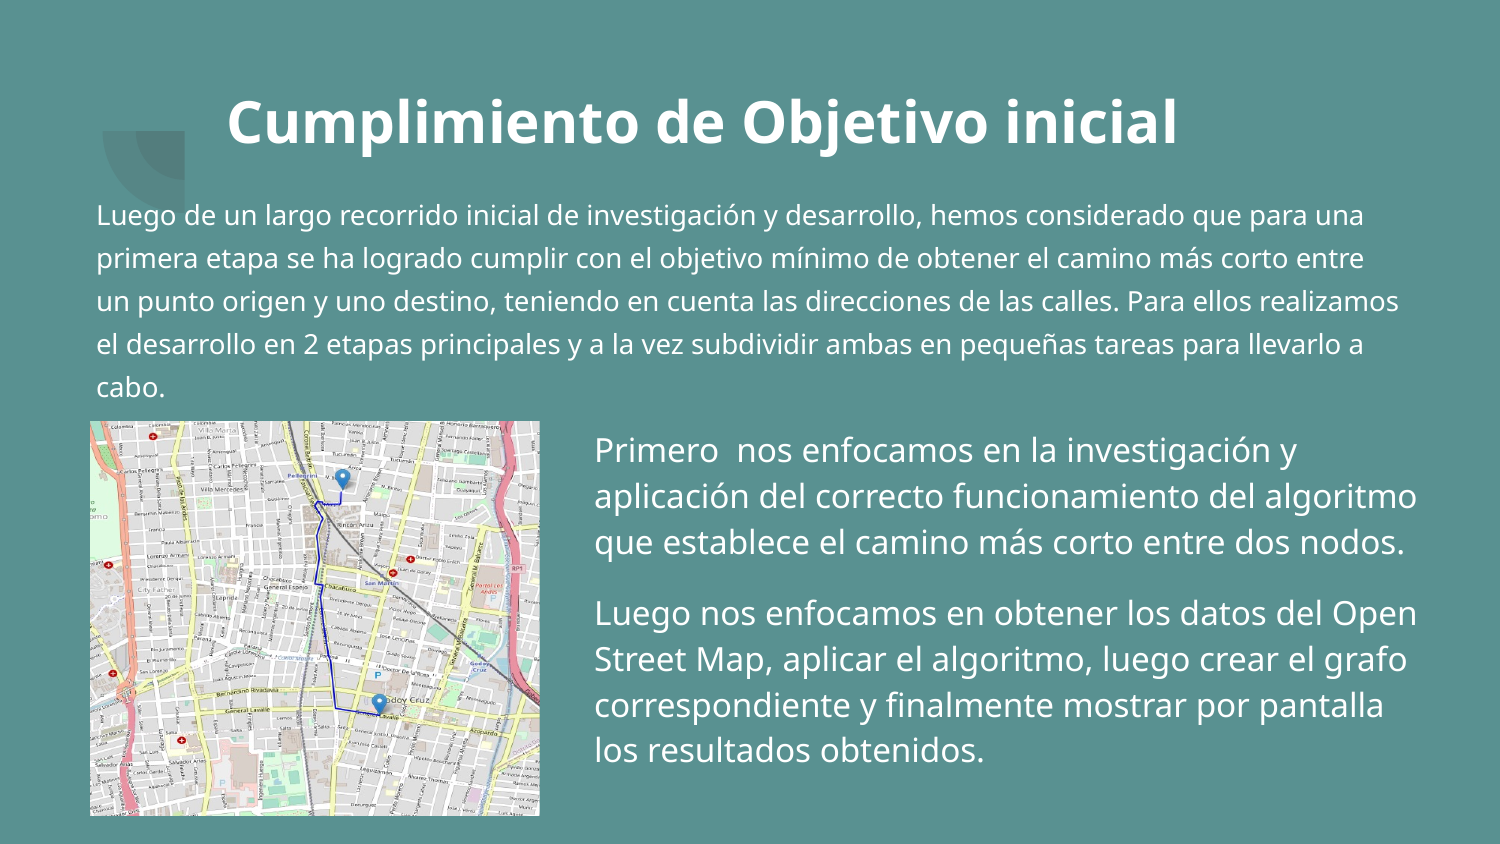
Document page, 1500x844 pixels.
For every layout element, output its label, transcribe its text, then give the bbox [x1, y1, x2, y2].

text_box Primero nos enfocamos en la investigación y aplicación del correcto funcionamiento del algoritmo que establece el camino más corto entre dos nodos. Luego nos enfocamos en obtener los datos del Open Street Map, aplicar el algoritmo, luego crear el grafo correspondiente y finalmente mostrar por pantalla los resultados obtenidos. [579, 408, 1450, 785]
picture [90, 421, 540, 816]
title Cumplimiento de Objetivo inicial [211, 65, 1365, 175]
list Luego de un largo recorrido inicial de investigación y desarrollo, hemos considerado que para una primera etapa se ha logrado cumplir con el objetivo mínimo de obtener el camino más corto entre un punto origen y uno destino, teniendo en cuenta las direcciones de las calles. Para ellos realizamos el desarrollo en 2 etapas principales y a la vez subdividir ambas en pequeñas tareas para llevarlo a cabo. [81, 175, 1419, 422]
